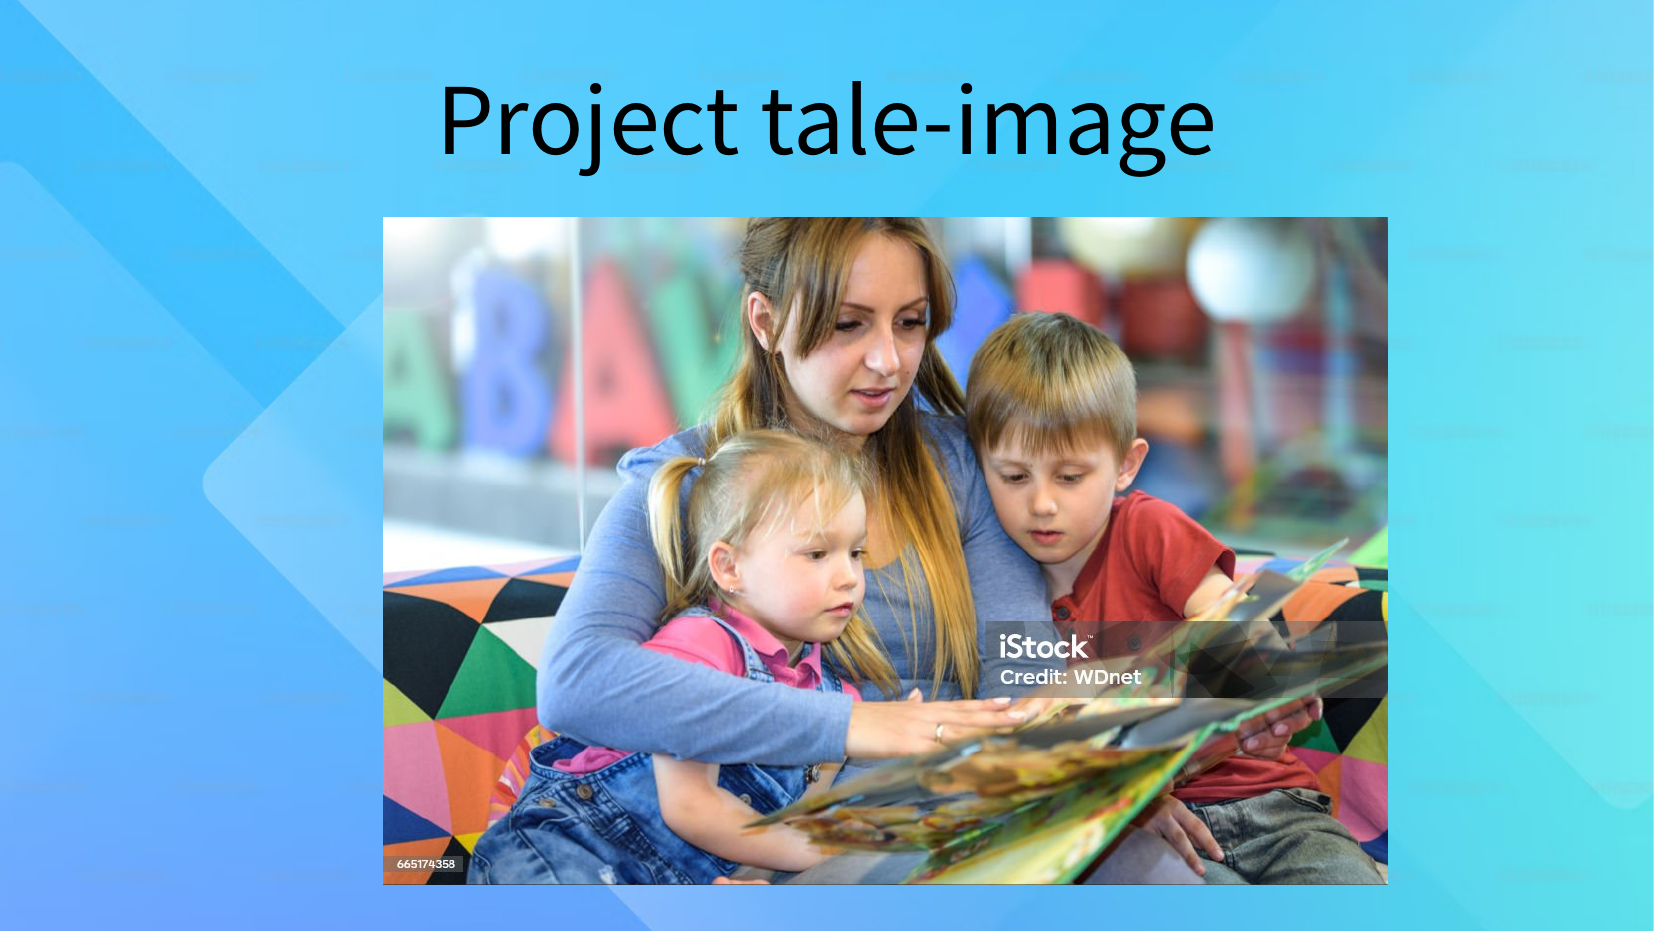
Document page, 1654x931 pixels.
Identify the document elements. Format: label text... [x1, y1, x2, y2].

picture [0, 0, 1654, 931]
title Project tale-image [82, 37, 1571, 193]
